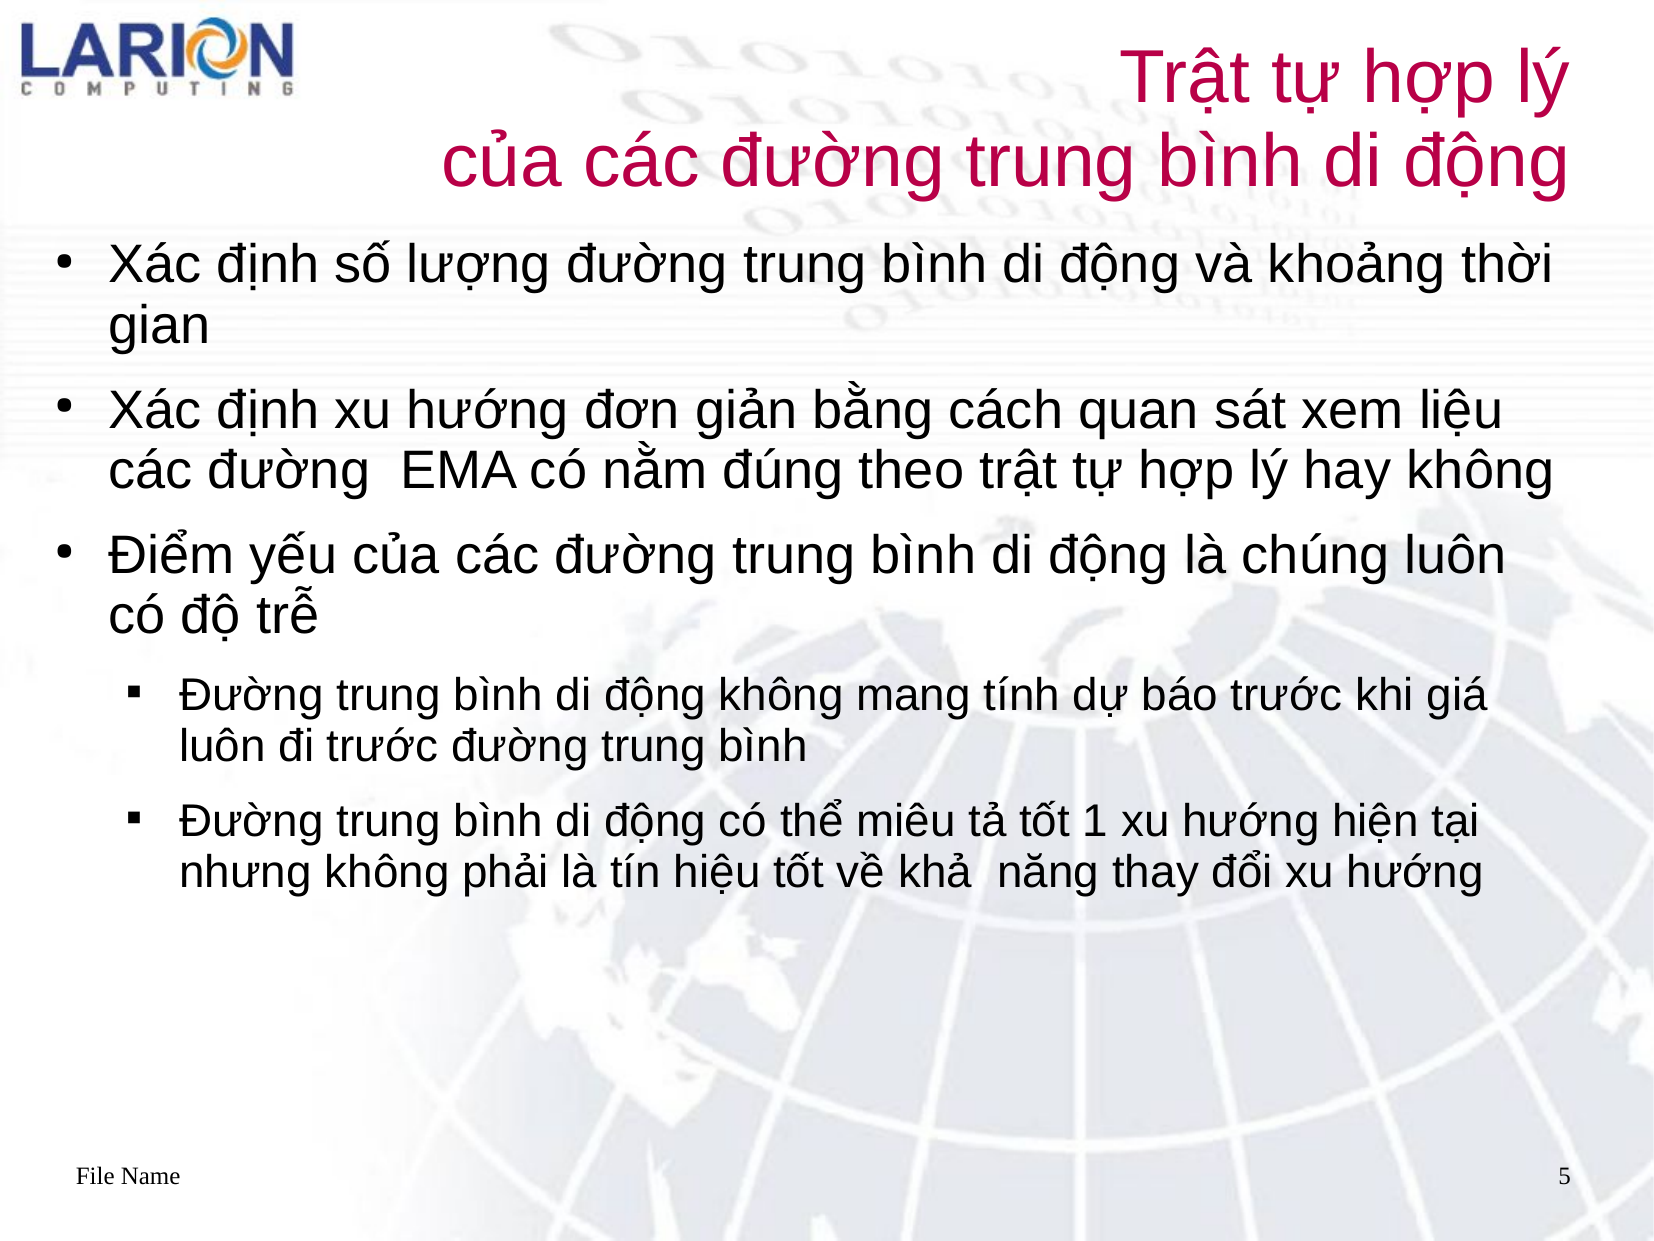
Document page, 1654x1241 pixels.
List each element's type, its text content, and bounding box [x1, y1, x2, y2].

title Trật tự hợp lý của các đường trung bình di động [300, 34, 1571, 203]
picture [0, 0, 1654, 1241]
list Xác định số lượng đường trung bình di động và khoảng thời gian Xác định xu hướng đơn giản bằng cách quan sát xem liệu các đường EMA có nằm đúng theo trật tự hợp lý hay không Điểm yếu của các đường trung bình di động là chúng luôn có độ trễ Đường trung bình di động không mang tính dự báo trước khi giá luôn đi trước đường trung bình Đường trung bình di động có thể miêu tả tốt 1 xu hướng hiện tại nhưng không phải là tín hiệu tốt về khả năng thay đổi xu hướng [37, 233, 1571, 1053]
